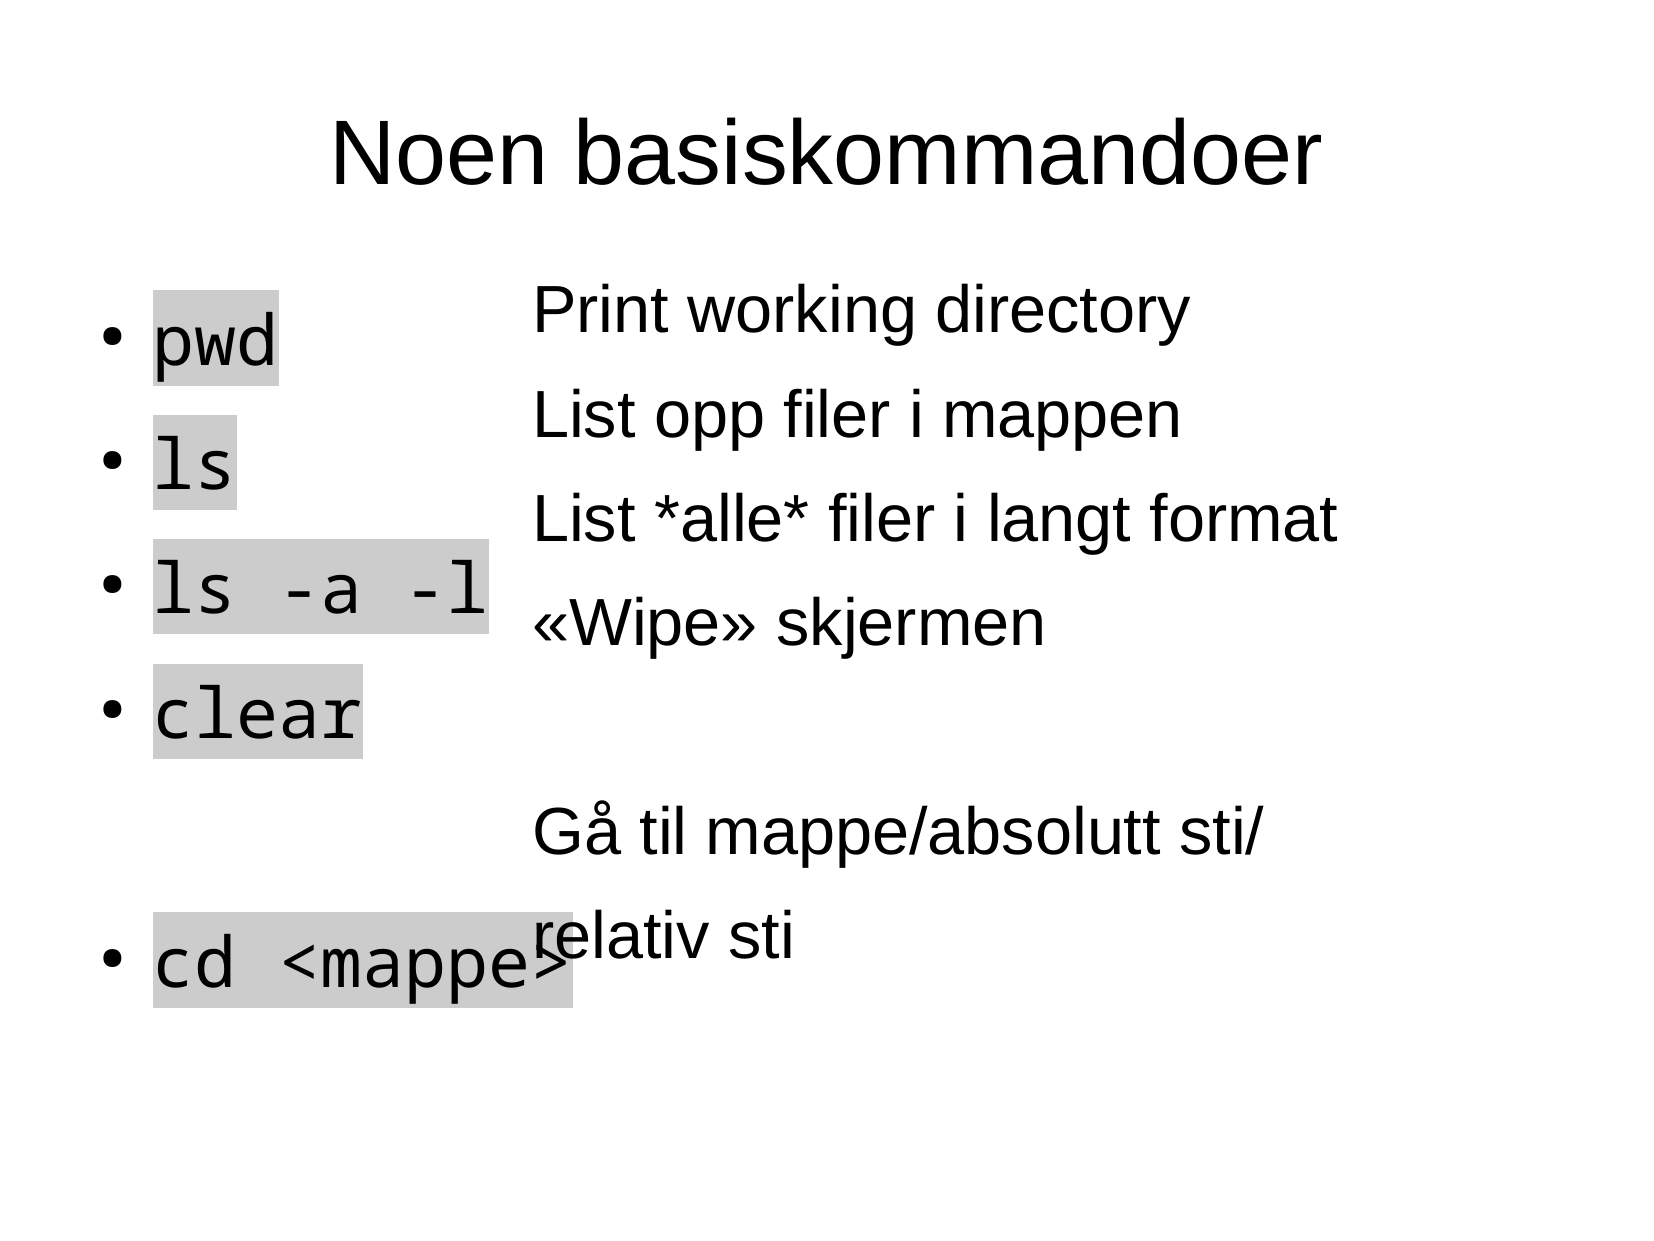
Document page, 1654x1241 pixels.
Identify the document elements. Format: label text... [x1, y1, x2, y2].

list pwd ls ls -a -l clear cd <mappe> [82, 290, 809, 1010]
title Noen basiskommandoer [82, 49, 1571, 257]
list Print working directory List opp filer i mappen List *alle* filer i langt format «Wipe» skjermen Gå til mappe/absolutt sti/ relativ sti [532, 272, 1542, 992]
